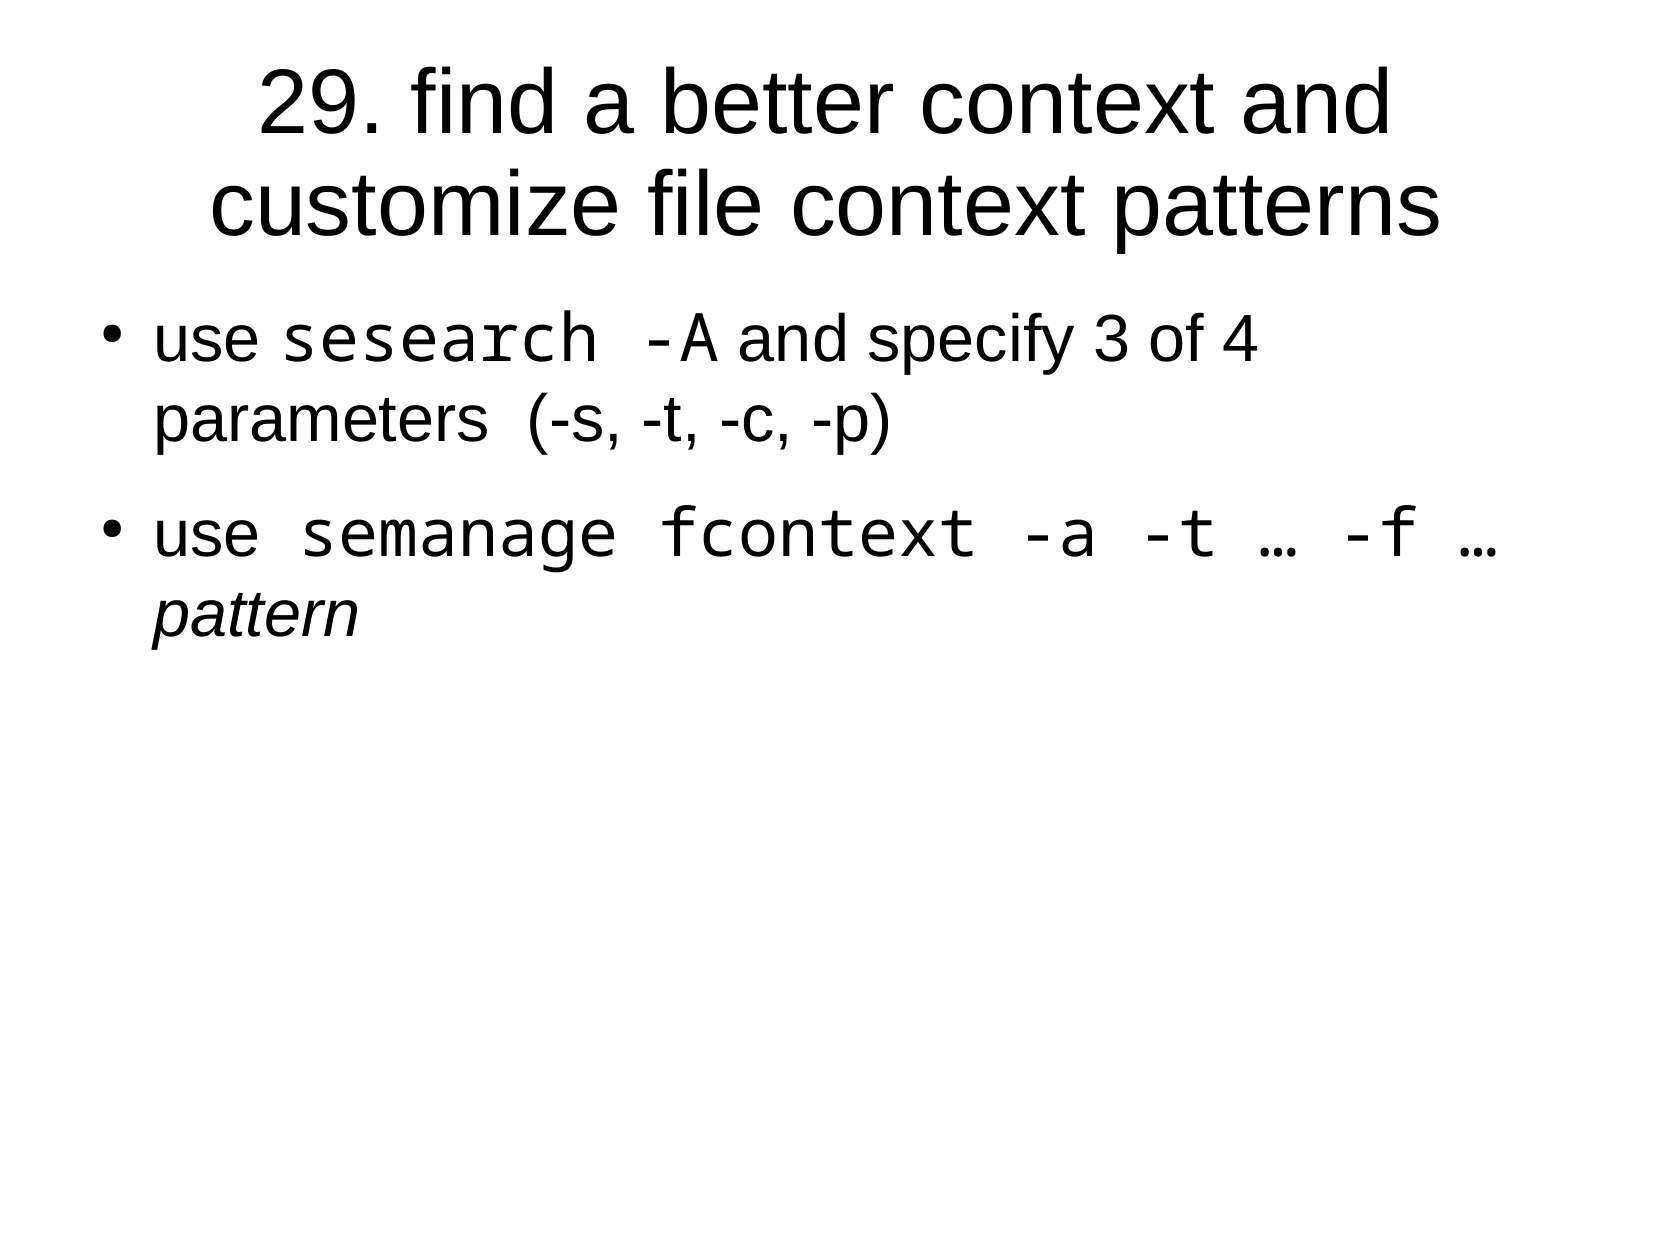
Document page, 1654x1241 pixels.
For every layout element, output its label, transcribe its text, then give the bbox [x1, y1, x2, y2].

title 29. find a better context and customize file context patterns [82, 49, 1571, 257]
list use sesearch -A and specify 3 of 4 parameters (-s, -t, -c, -p) use semanage fcontext -a -t … -f … pattern [82, 290, 1571, 1141]
